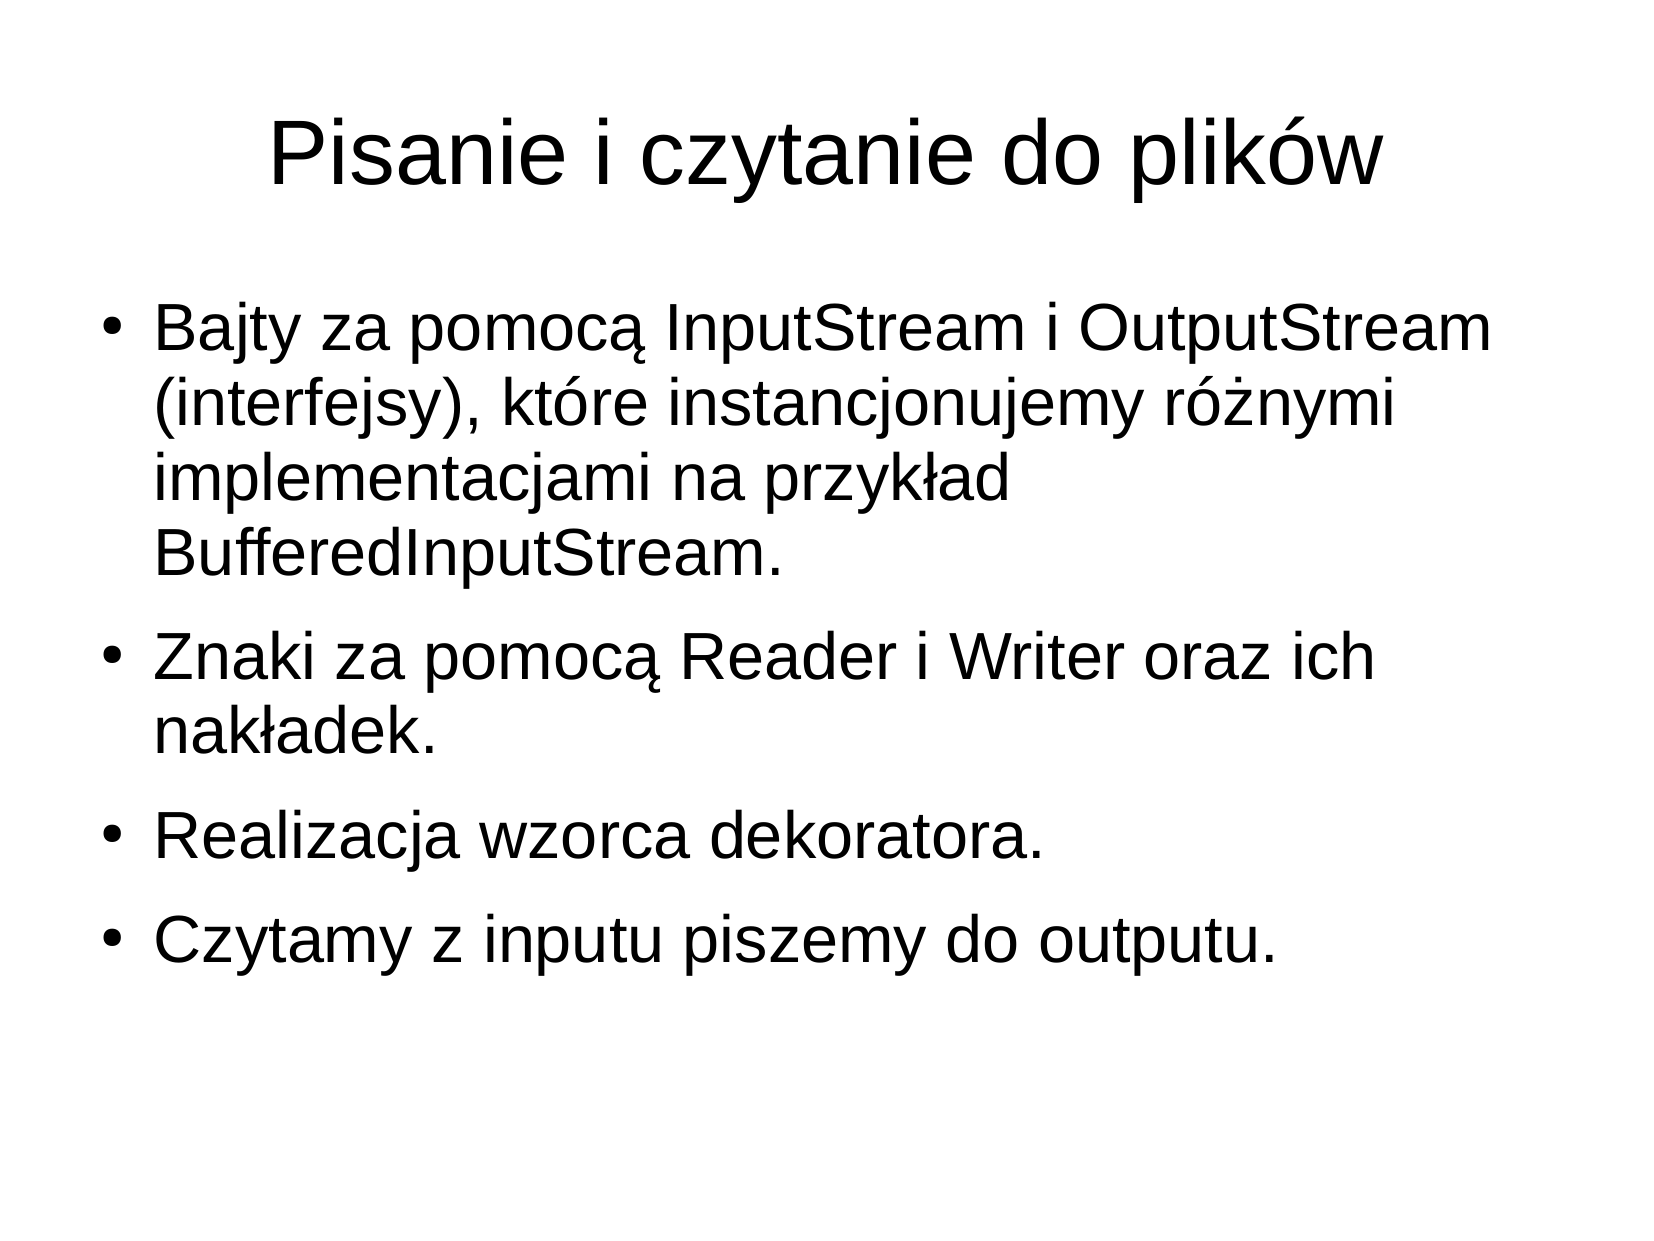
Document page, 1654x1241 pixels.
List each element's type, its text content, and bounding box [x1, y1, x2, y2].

title Pisanie i czytanie do plików [82, 49, 1571, 257]
list Bajty za pomocą InputStream i OutputStream (interfejsy), które instancjonujemy różnymi implementacjami na przykład BufferedInputStream. Znaki za pomocą Reader i Writer oraz ich nakładek. Realizacja wzorca dekoratora. Czytamy z inputu piszemy do outputu. [82, 290, 1571, 1010]
